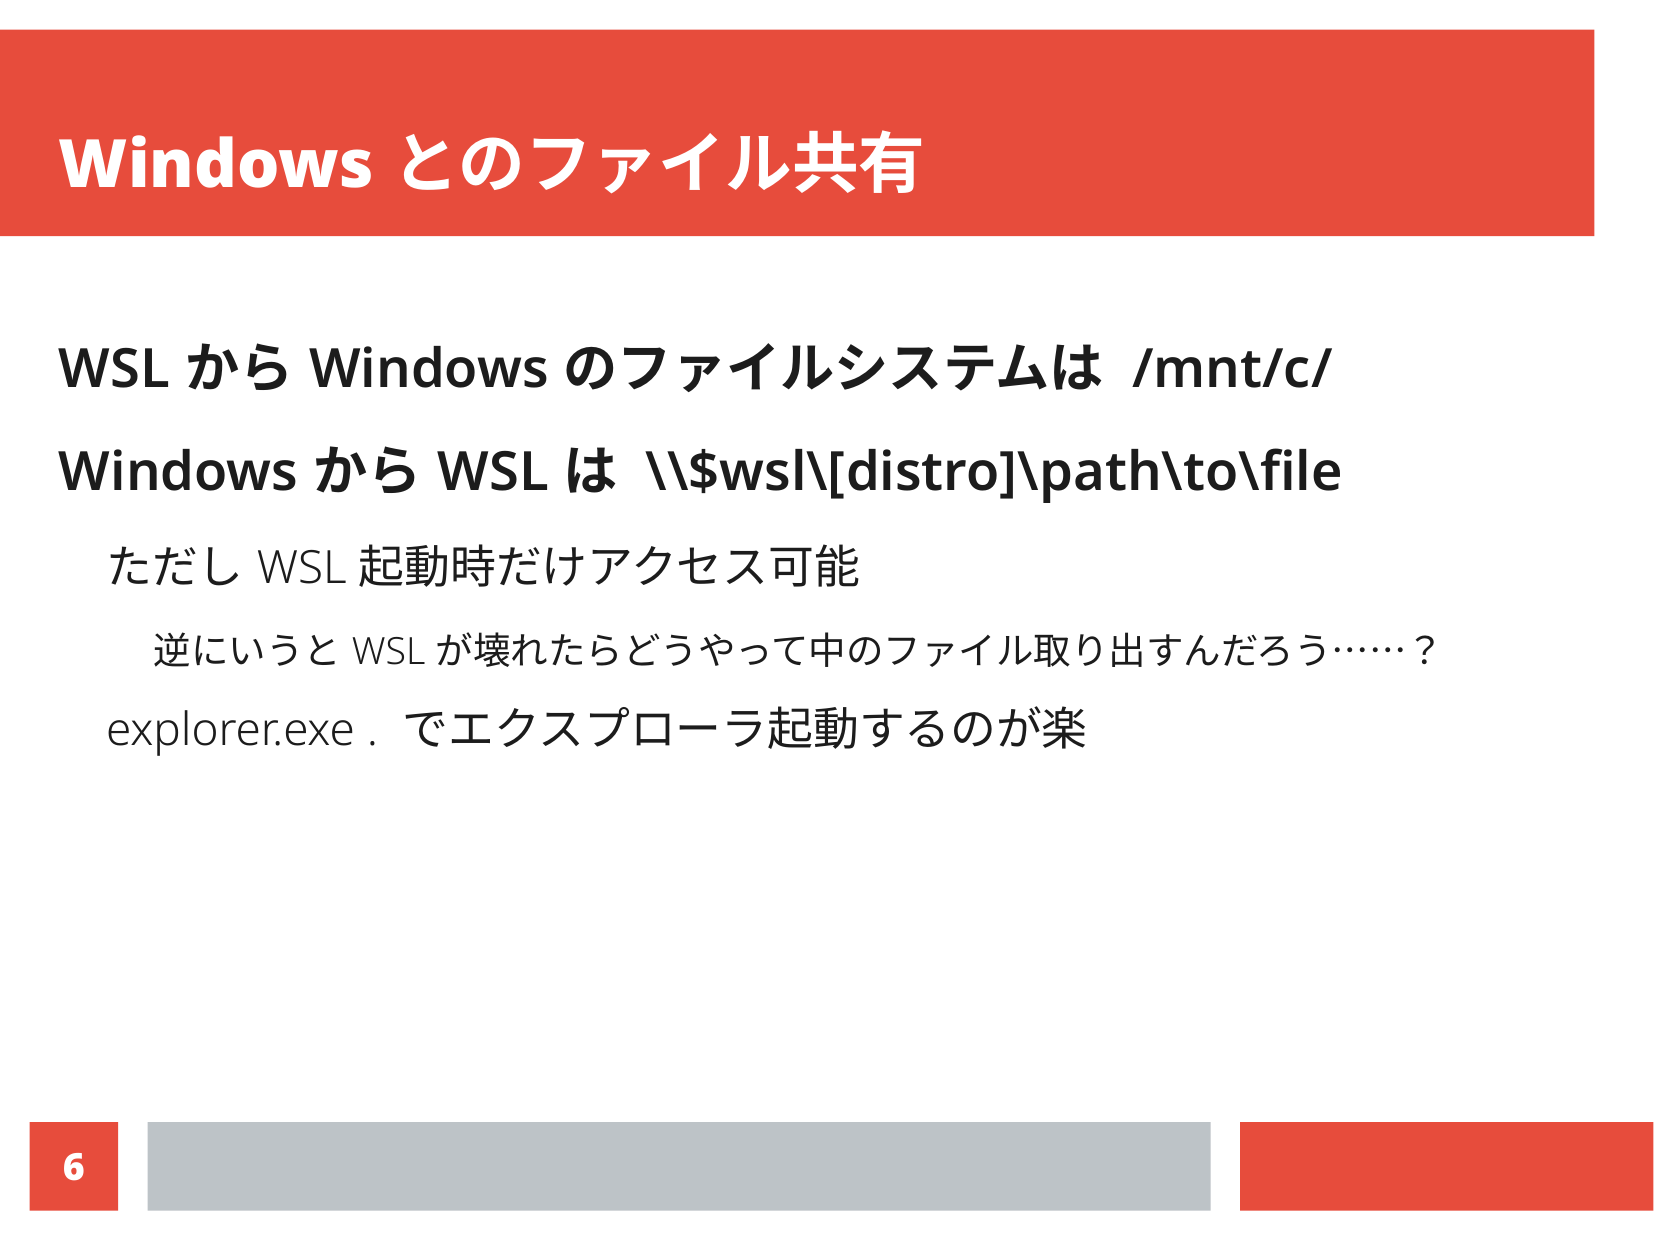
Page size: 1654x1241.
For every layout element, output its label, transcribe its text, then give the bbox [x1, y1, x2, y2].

title Windowsとのファイル共有 [59, 59, 1595, 207]
list WSLからWindowsのファイルシステムは /mnt/c/ WindowsからWSLは \\$wsl\[distro]\path\to\file ただしWSL起動時だけアクセス可能 逆にいうとWSLが壊れたらどうやって中のファイル取り出すんだろう……？ explorer.exe . でエクスプローラ起動するのが楽 [59, 324, 1565, 1093]
